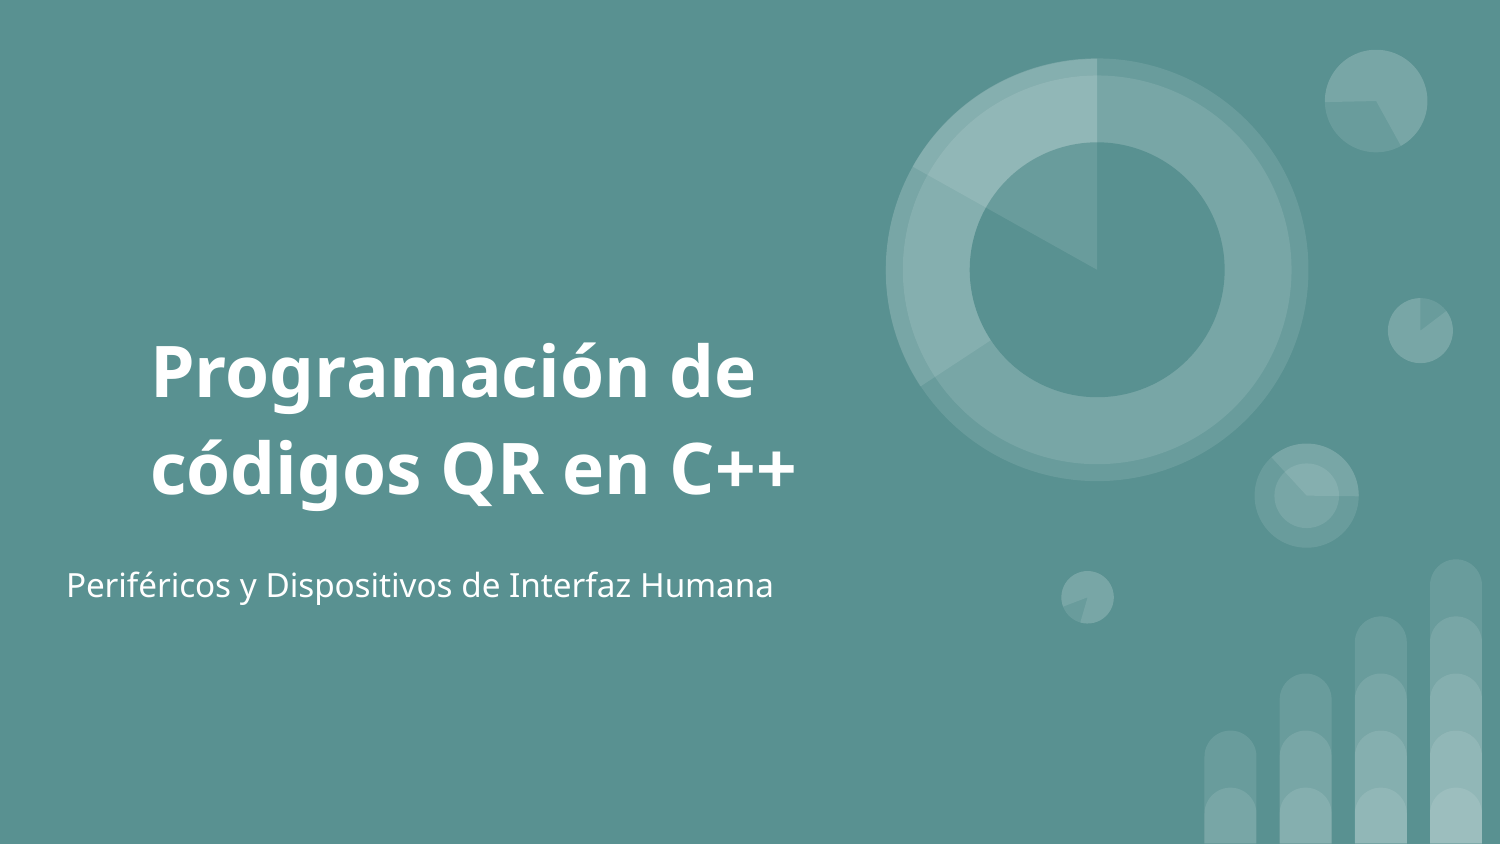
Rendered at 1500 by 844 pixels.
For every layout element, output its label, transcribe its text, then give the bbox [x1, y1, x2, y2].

subtitle Periféricos y Dispositivos de Interfaz Humana [51, 546, 1449, 671]
title Programación de códigos QR en C++ [135, 264, 834, 546]
